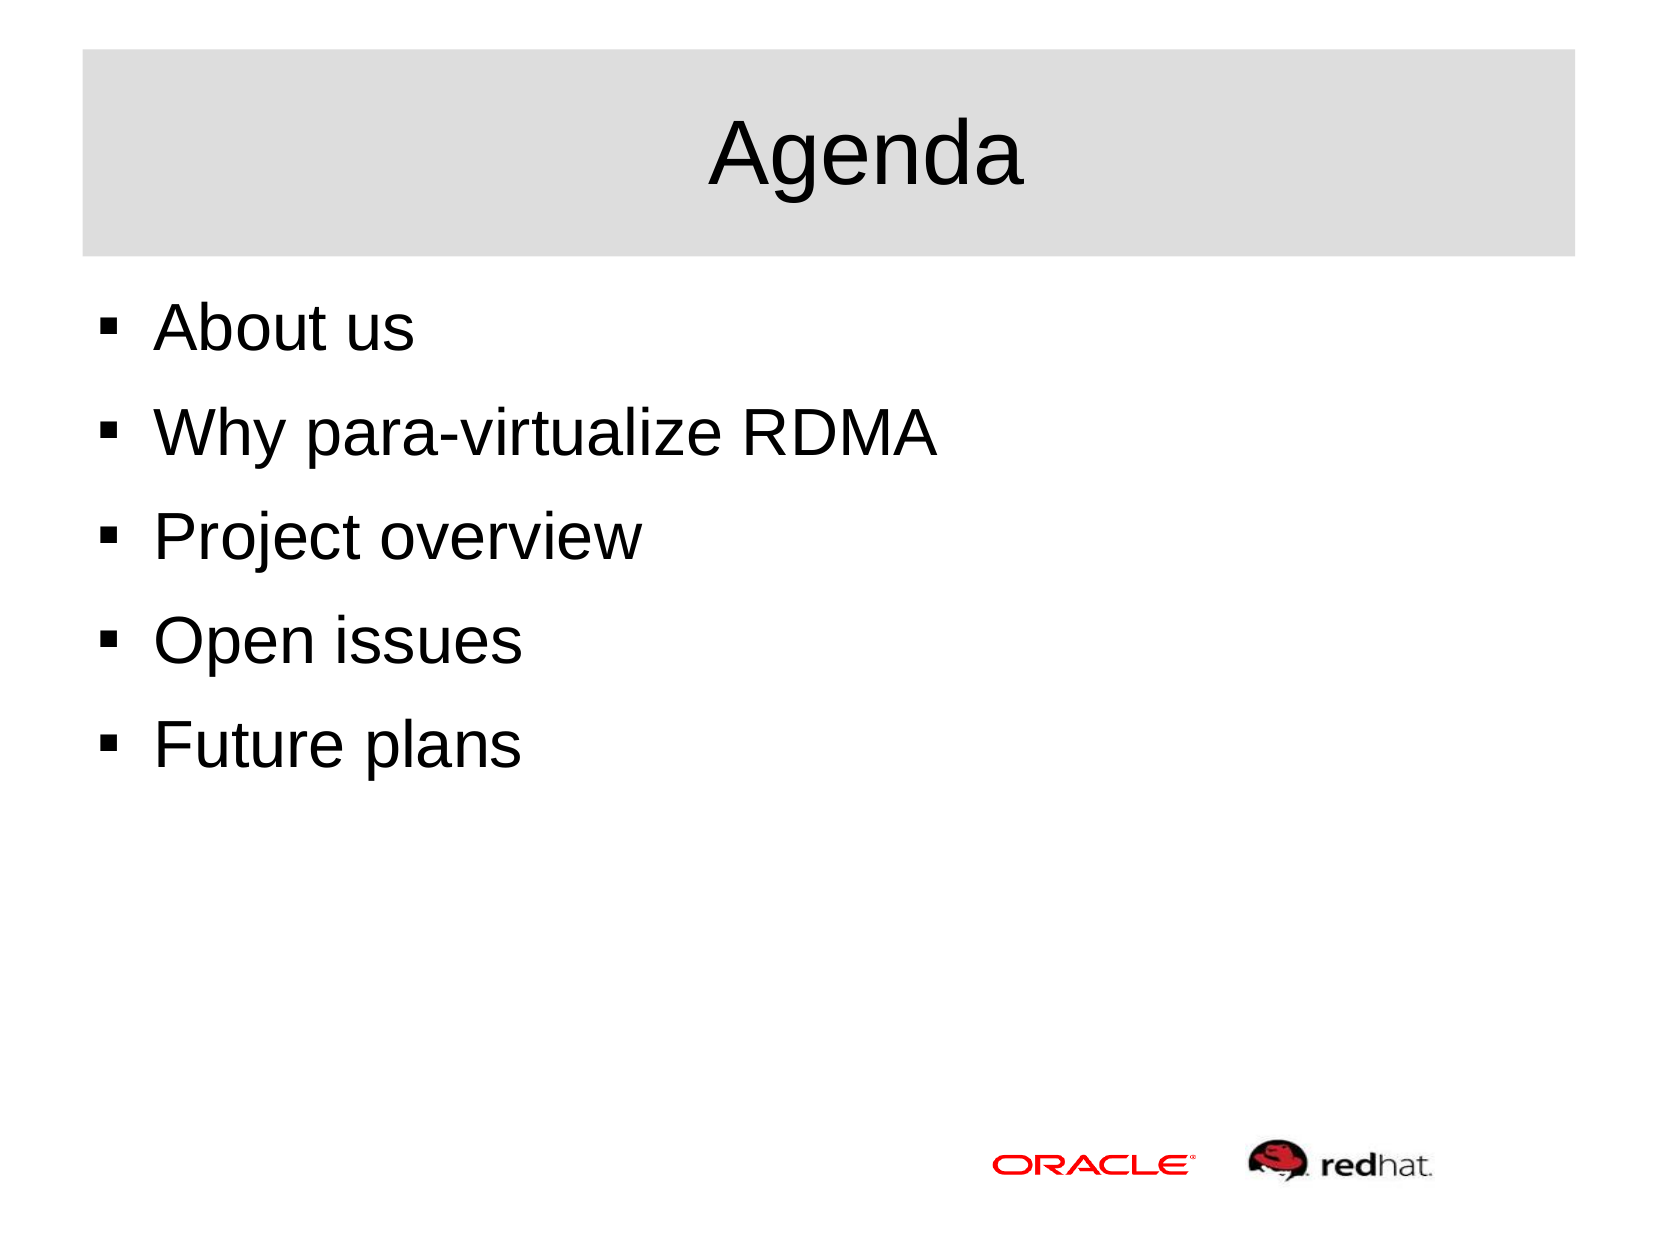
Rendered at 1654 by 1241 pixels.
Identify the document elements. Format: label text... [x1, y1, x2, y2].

title Agenda [82, 49, 1576, 257]
picture [1245, 1090, 1435, 1241]
list About us Why para-virtualize RDMA Project overview Open issues Future plans [82, 290, 1571, 1010]
picture [975, 1117, 1213, 1212]
